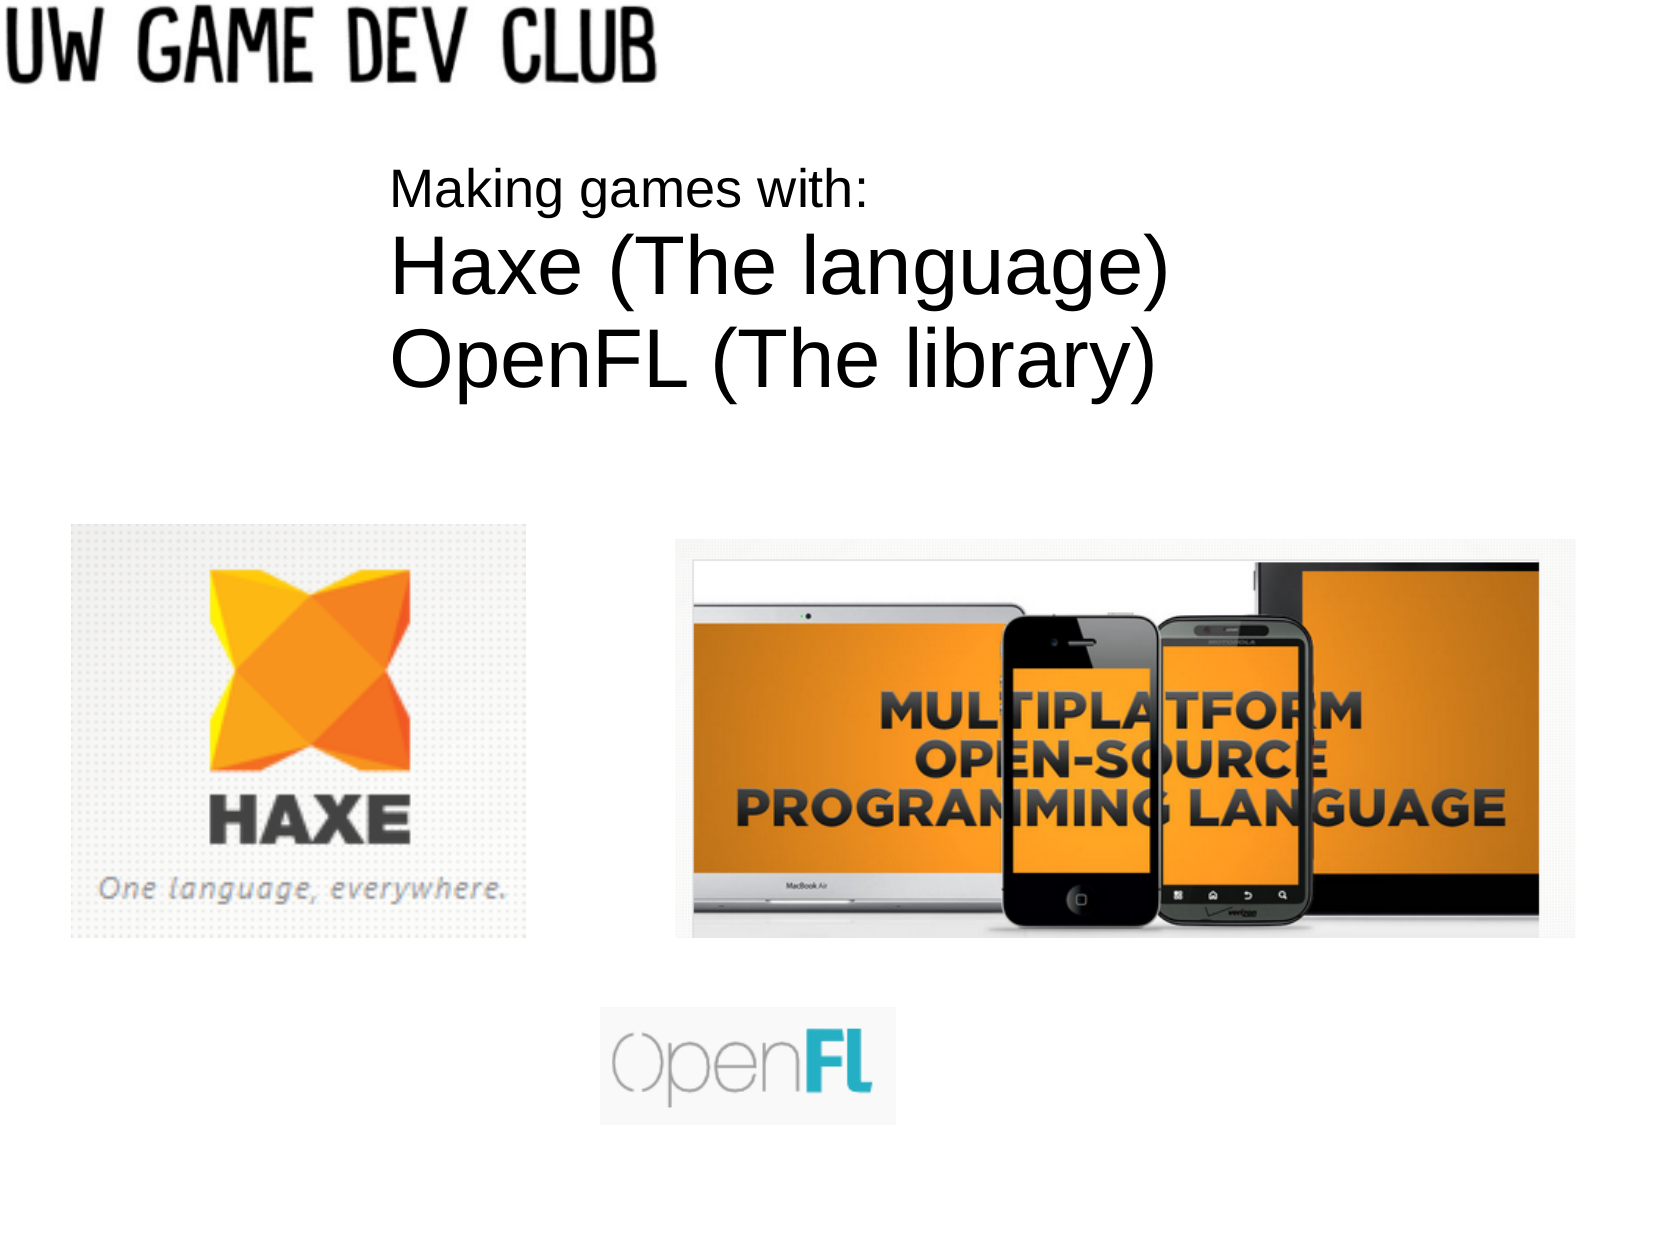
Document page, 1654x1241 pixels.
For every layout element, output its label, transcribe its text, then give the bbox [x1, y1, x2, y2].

text_box Making games with: Haxe (The language) OpenFL (The library) [375, 151, 1388, 413]
picture [600, 1007, 896, 1126]
picture [71, 524, 526, 938]
picture [0, 0, 674, 94]
picture [675, 539, 1576, 938]
